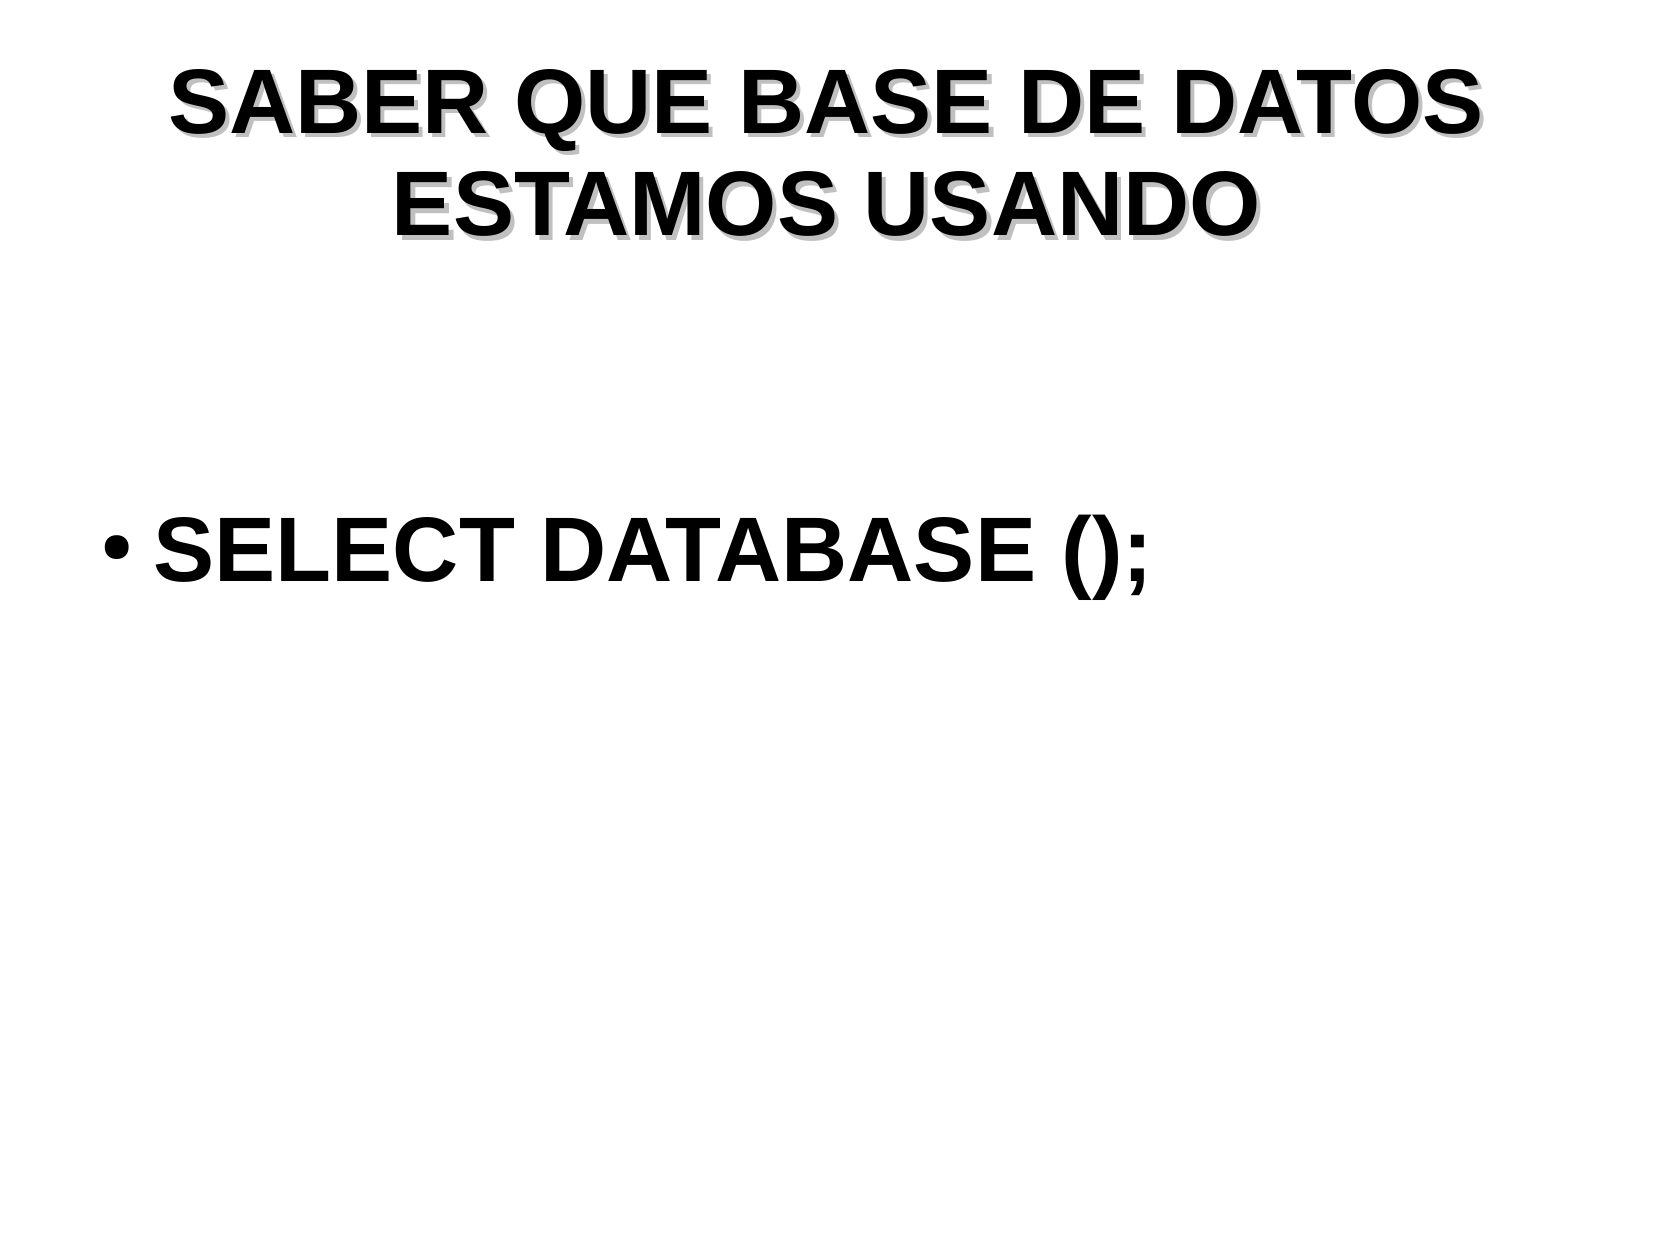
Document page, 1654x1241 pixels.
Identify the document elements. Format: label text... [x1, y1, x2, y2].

title SABER QUE BASE DE DATOS ESTAMOS USANDO [82, 49, 1571, 257]
list SELECT DATABASE (); [82, 290, 1571, 1010]
